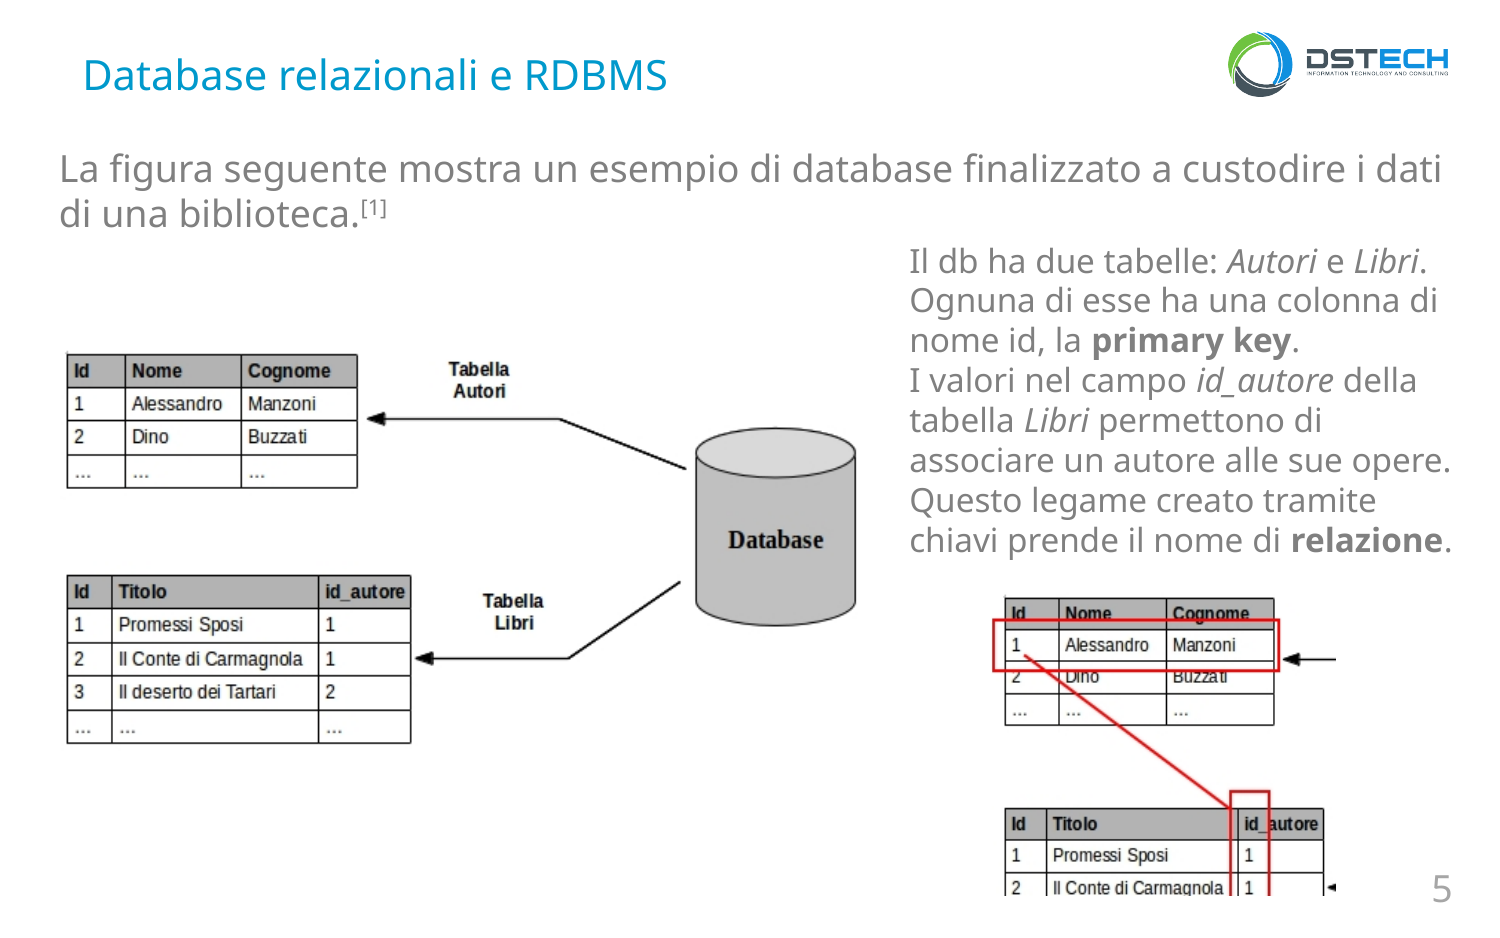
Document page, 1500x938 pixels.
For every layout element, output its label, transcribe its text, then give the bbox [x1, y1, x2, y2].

text_box Database relazionali e RDBMS [67, 41, 1034, 107]
picture [1228, 31, 1448, 97]
text_box La figura seguente mostra un esempio di database finalizzato a custodire i dati di una biblioteca.[1] [59, 145, 1453, 260]
picture [991, 580, 1336, 896]
picture [49, 312, 880, 763]
text_box Il db ha due tabelle: Autori e Libri. Ognuna di esse ha una colonna di nome id, la primary key. I valori nel campo id_autore della tabella Libri permettono di associare un autore alle sue opere. Questo legame creato tramite chiavi prende il nome di relazione. [909, 239, 1453, 810]
text_box [0, 117, 1500, 862]
text_box 5 [1413, 864, 1460, 910]
